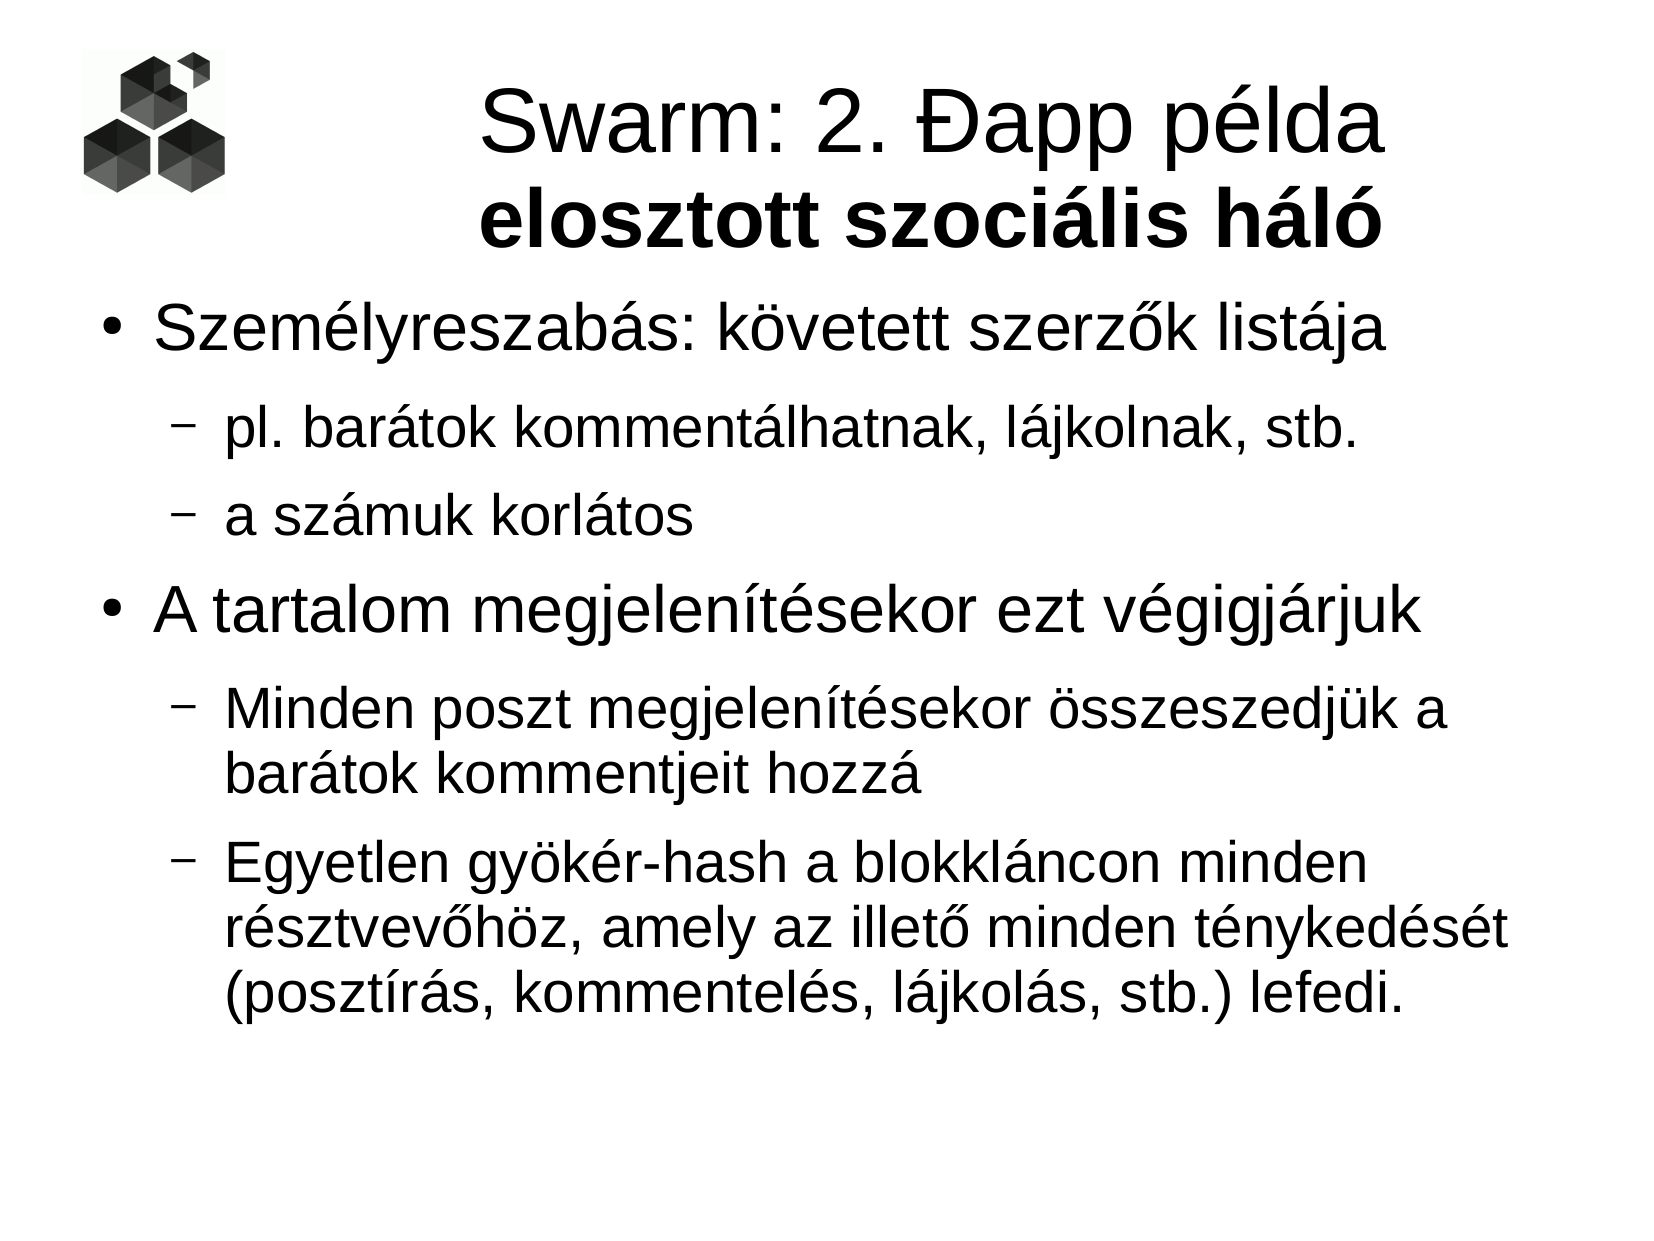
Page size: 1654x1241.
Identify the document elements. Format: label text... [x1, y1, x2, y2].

title Swarm: 2. Đapp példa elosztott szociális háló [274, 69, 1591, 266]
list Személyreszabás: követett szerzők listája pl. barátok kommentálhatnak, lájkolnak, stb. a számuk korlátos A tartalom megjelenítésekor ezt végigjárjuk Minden poszt megjelenítésekor összeszedjük a barátok kommentjeit hozzá Egyetlen gyökér-hash a blokkláncon minden résztvevőhöz, amely az illető minden ténykedését (posztírás, kommentelés, lájkolás, stb.) lefedi. [82, 290, 1571, 1010]
picture [82, 49, 226, 196]
